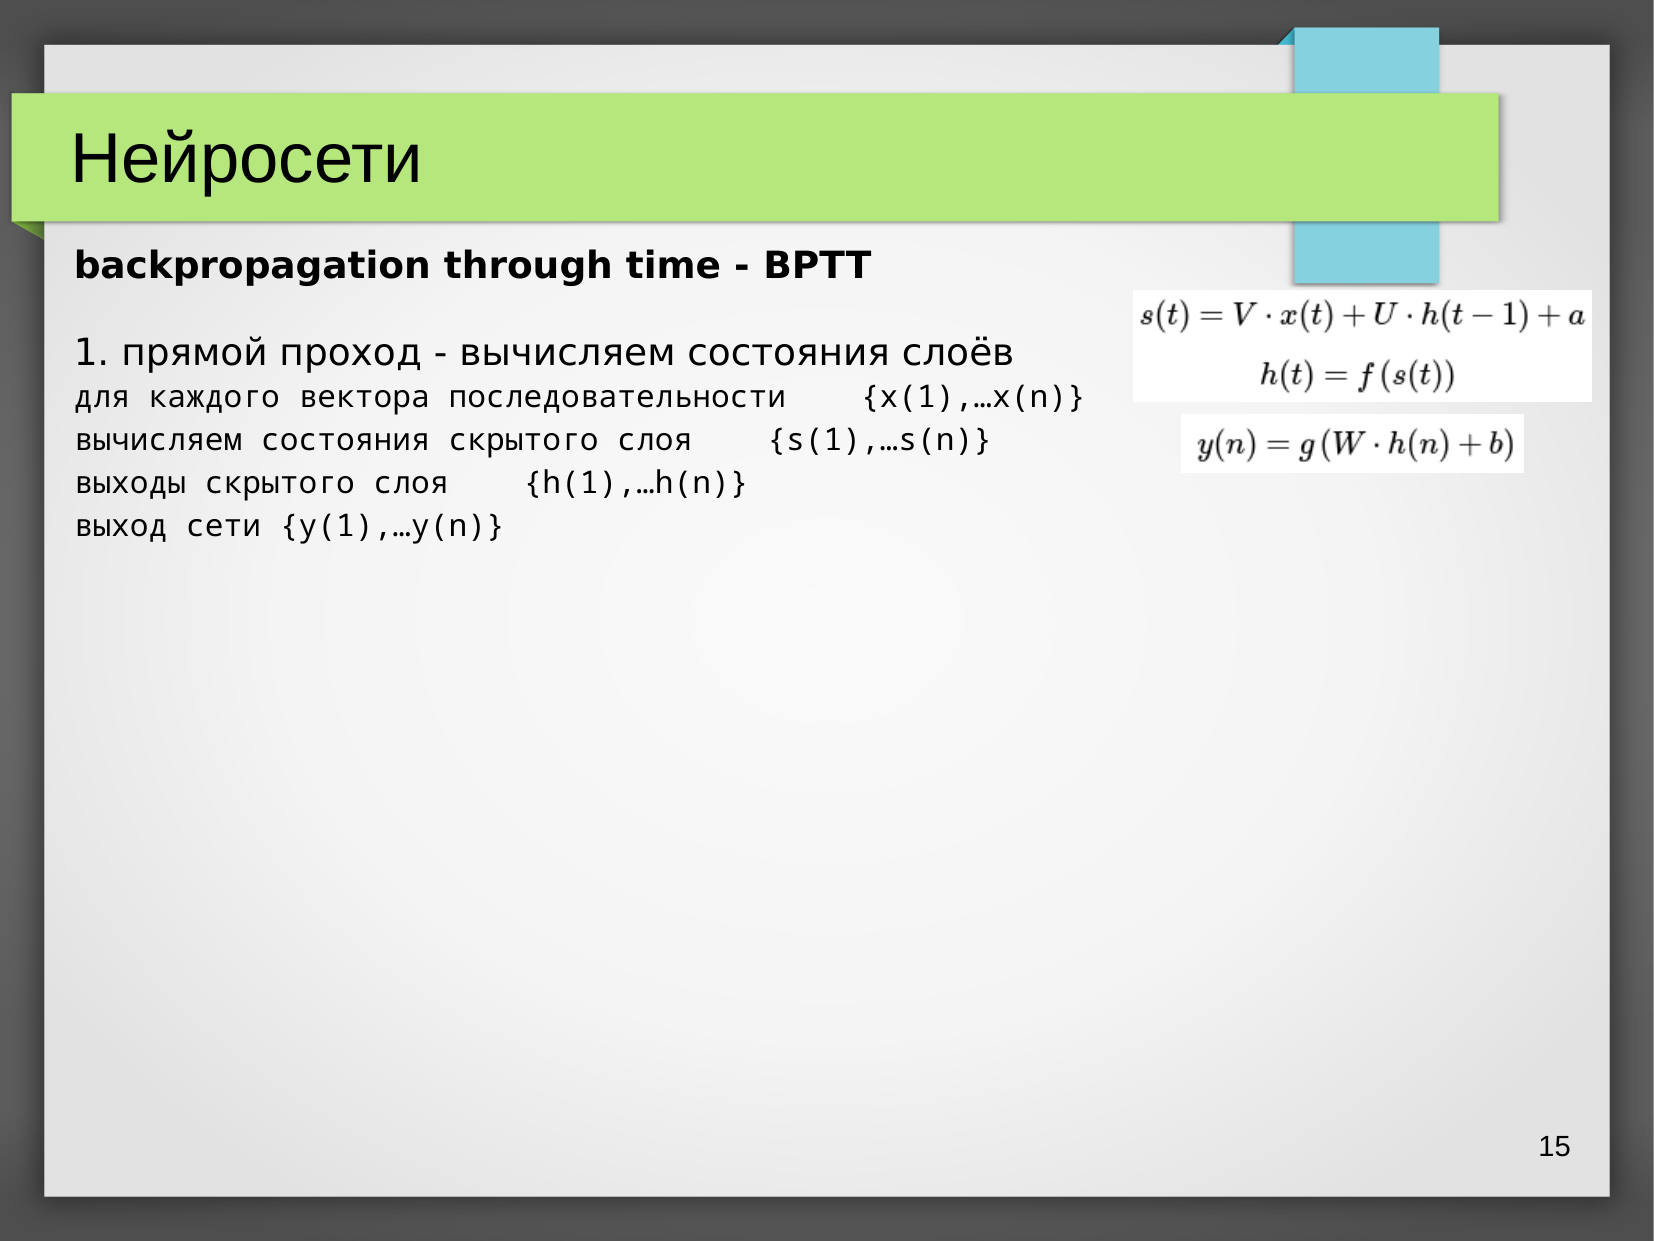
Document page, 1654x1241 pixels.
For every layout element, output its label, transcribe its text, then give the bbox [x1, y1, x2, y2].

text_box backpropagation through time - BPTT 1. прямой проход - вычисляем состояния слоёв для каждого вектора последовательности {x(1),…x(n)} вычисляем состояния скрытого слоя {s(1),…s(n)} выходы скрытого слоя {h(1),…h(n)} выход сети {y(1),…y(n)} [59, 236, 1123, 556]
title Нейросети [70, 118, 1205, 199]
picture [0, 0, 1654, 1241]
